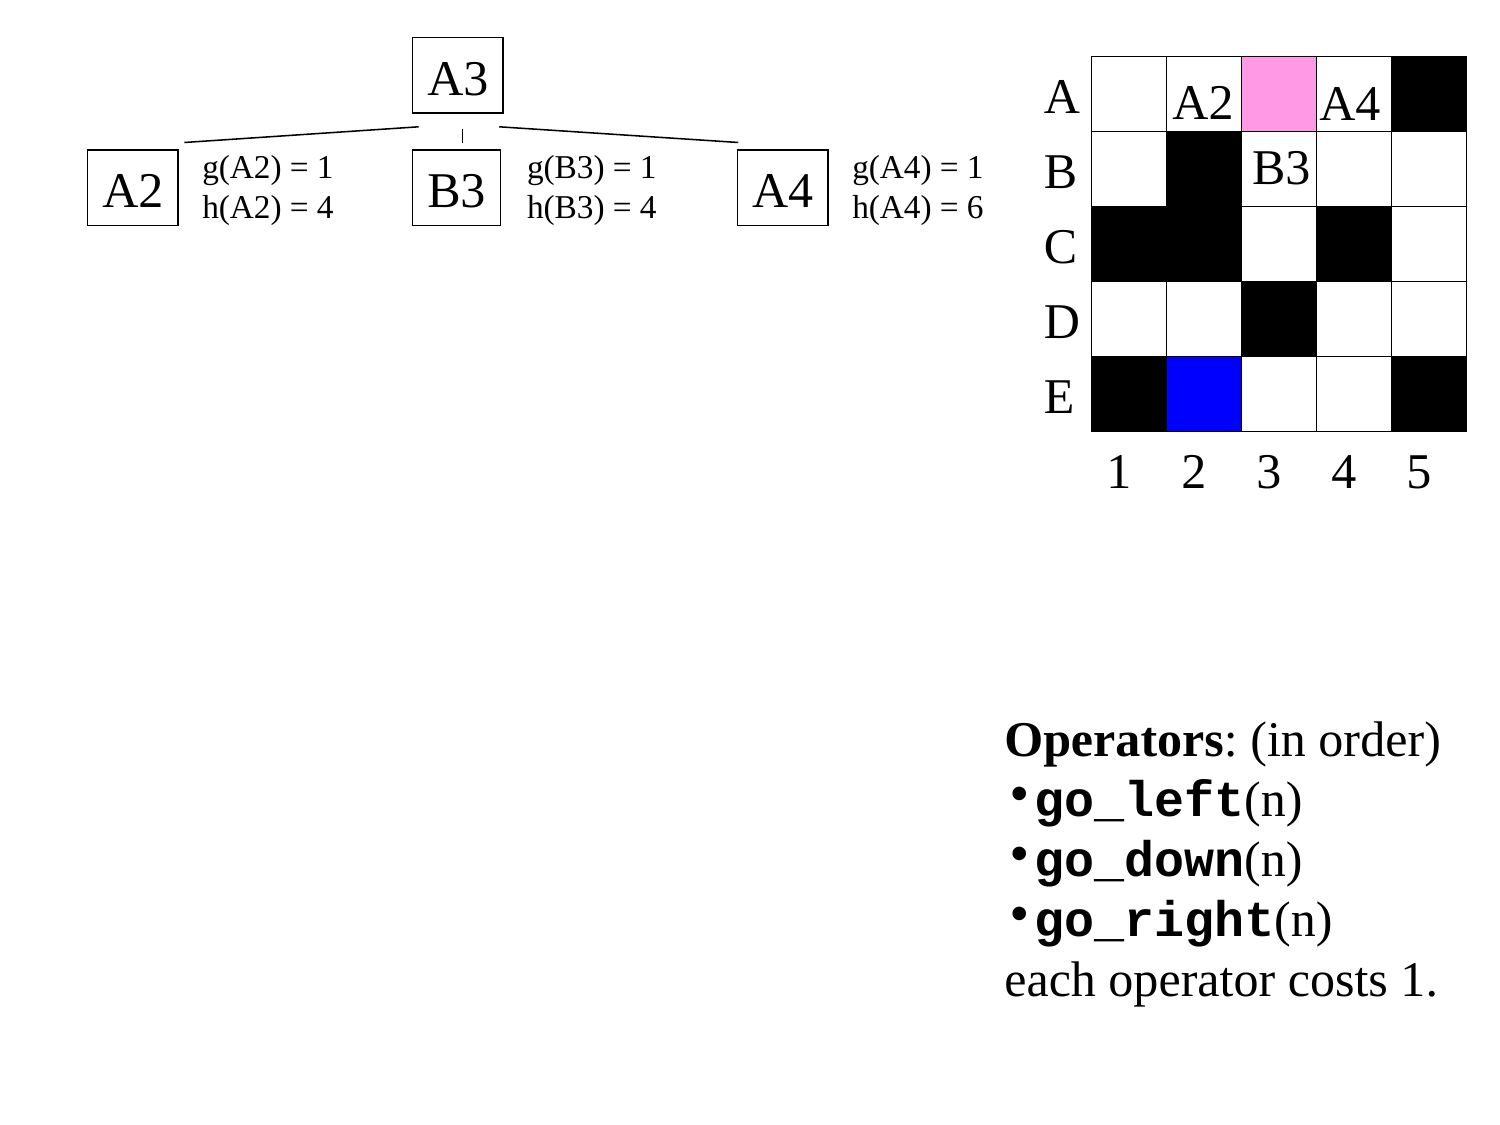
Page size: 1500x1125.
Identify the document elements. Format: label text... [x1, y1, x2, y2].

text_box C [1029, 206, 1093, 282]
text_box A2 [1157, 61, 1249, 137]
text_box A2 [87, 149, 179, 226]
text_box 3 [1241, 431, 1297, 507]
text_box [1241, 56, 1316, 127]
text_box A4 [737, 149, 829, 226]
text_box D [1029, 281, 1095, 357]
text_box E [1029, 356, 1090, 432]
text_box [1091, 131, 1467, 432]
text_box B3 [1237, 127, 1326, 203]
text_box A3 [412, 37, 504, 113]
text_box 2 [1166, 431, 1222, 507]
text_box 5 [1391, 431, 1447, 507]
text_box g(B3) = 1 h(B3) = 4 [512, 137, 672, 233]
text_box g(A2) = 1 h(A2) = 4 [187, 137, 349, 233]
text_box g(A4) = 1 h(A4) = 6 [837, 137, 999, 233]
text_box B3 [412, 149, 501, 226]
text_box B [1029, 131, 1093, 206]
text_box A [1029, 56, 1095, 132]
text_box A4 [1304, 62, 1396, 139]
text_box 4 [1316, 431, 1372, 507]
text_box 1 [1091, 431, 1147, 507]
text_box [1391, 56, 1467, 131]
text_box Operators: (in order) go_left(n) go_down(n) go_right(n) each operator costs 1. [989, 579, 1500, 1075]
